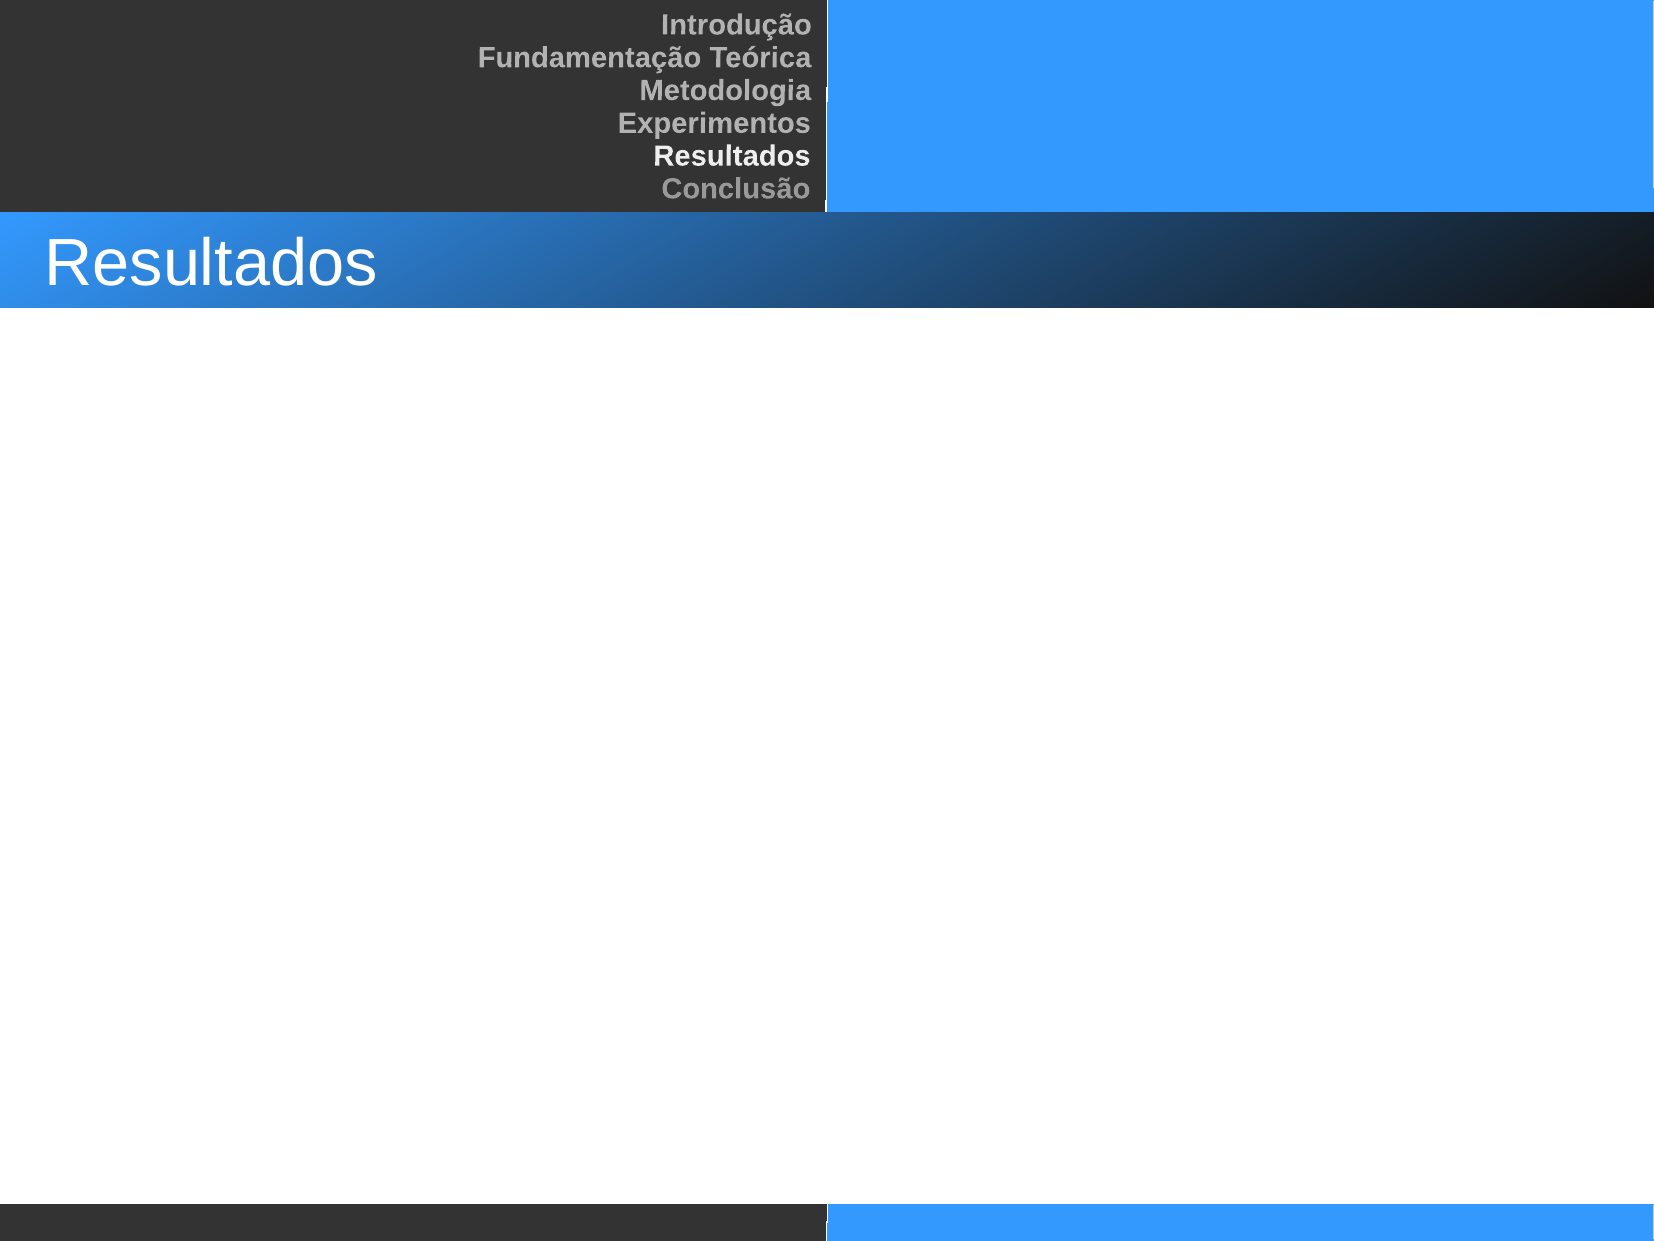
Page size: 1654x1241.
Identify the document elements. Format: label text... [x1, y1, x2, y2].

text_box Resultados [0, 212, 1654, 308]
text_box [827, 0, 1654, 212]
text_box Introdução Fundamentação Teórica Metodologia Experimentos Resultados Conclusão [0, 0, 827, 212]
text_box [827, 1204, 1654, 1241]
text_box [0, 1204, 827, 1241]
